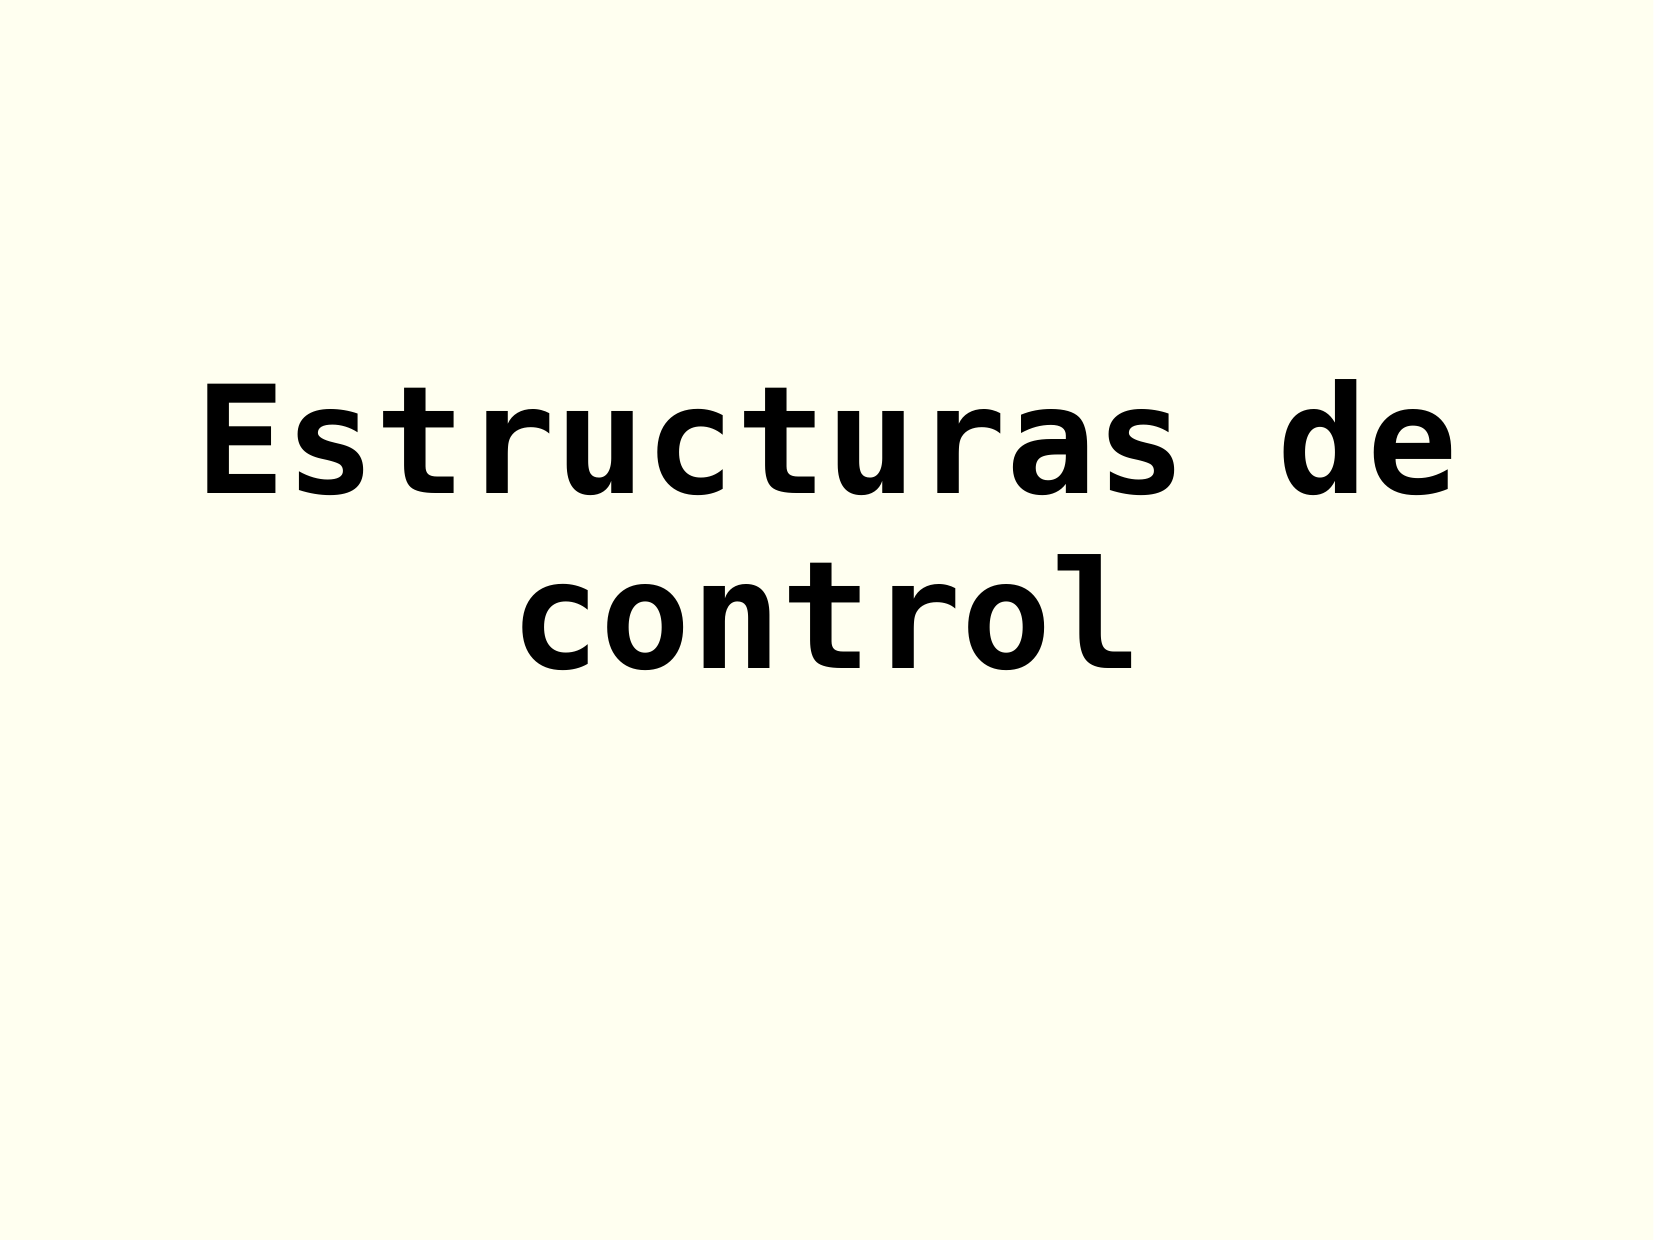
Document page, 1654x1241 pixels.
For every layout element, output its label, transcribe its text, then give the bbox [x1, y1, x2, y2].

subtitle Estructuras de control [82, 49, 1571, 1010]
